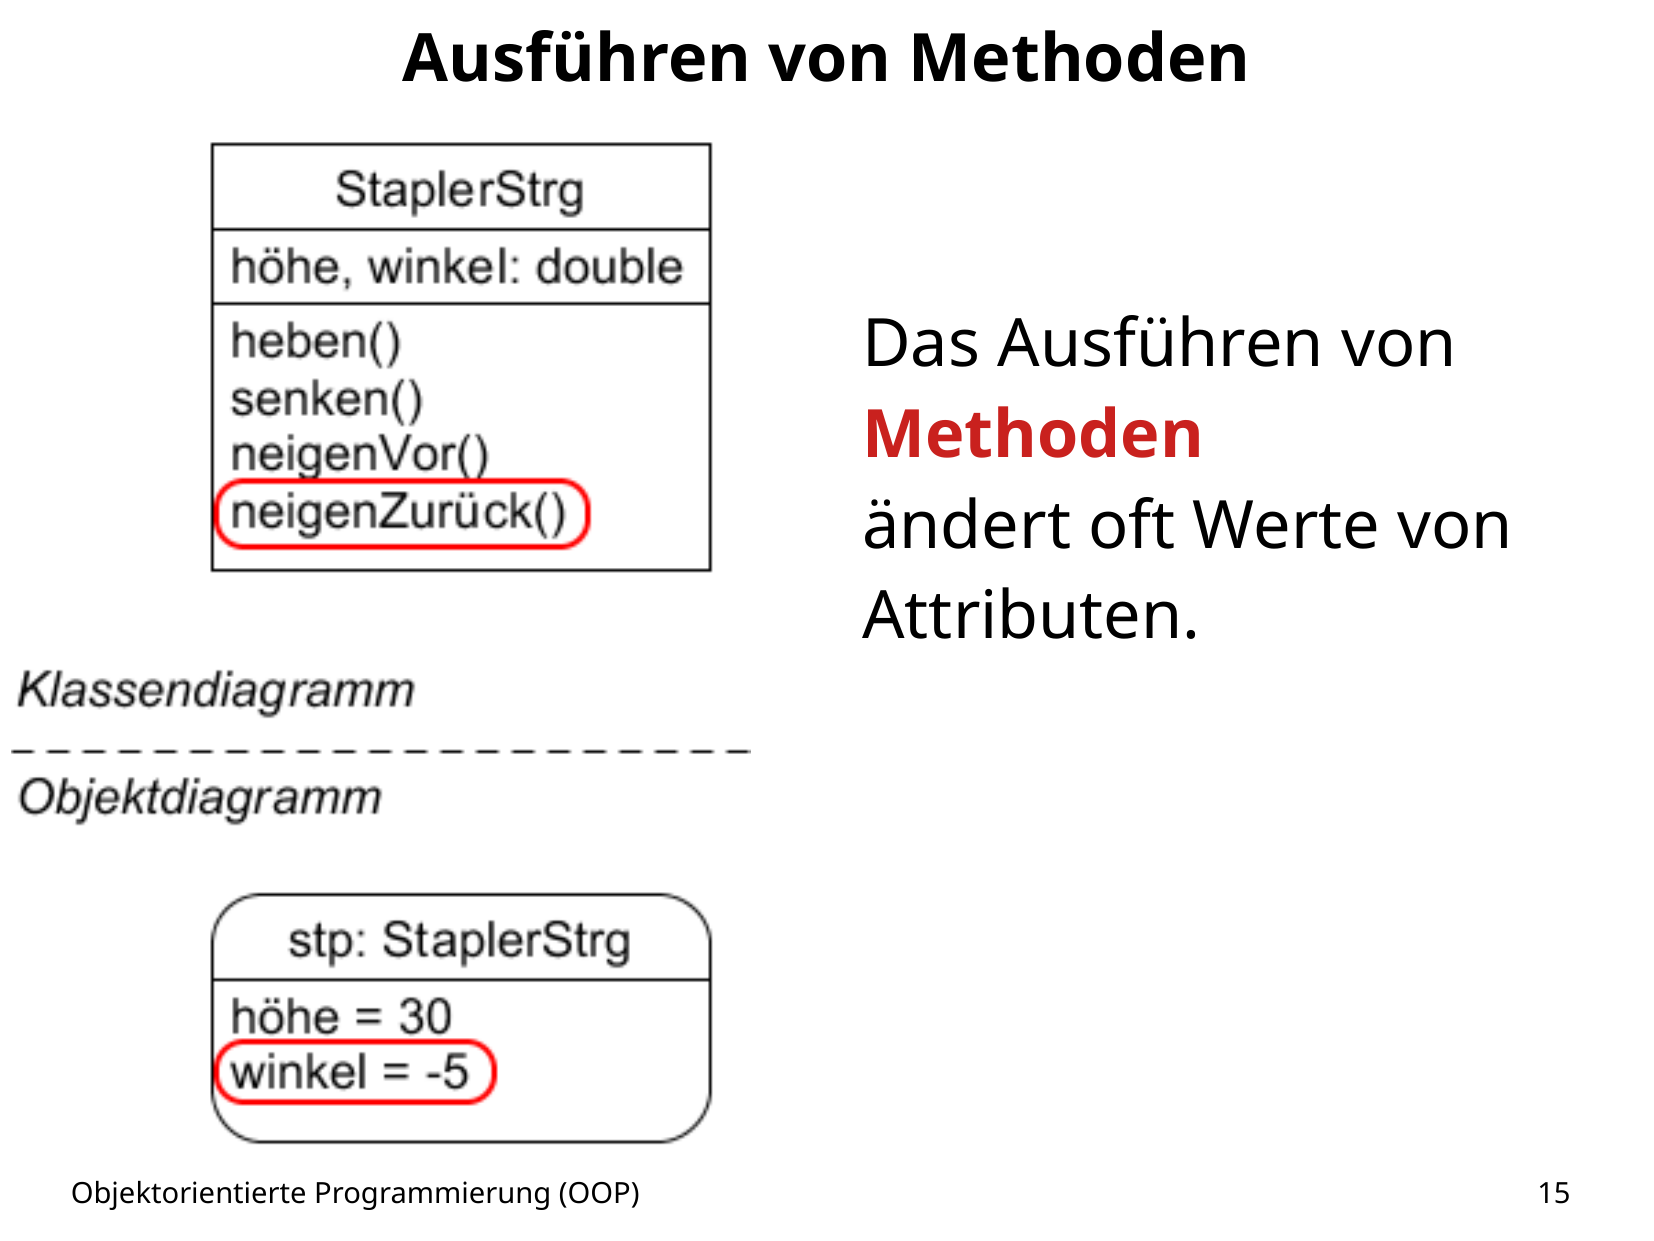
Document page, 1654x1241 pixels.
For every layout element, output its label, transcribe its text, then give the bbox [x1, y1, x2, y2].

picture [11, 141, 751, 1147]
list Das Ausführen von Methoden ändert oft Werte von Attributen. [862, 295, 1607, 827]
title Ausführen von Methoden [0, 5, 1654, 107]
